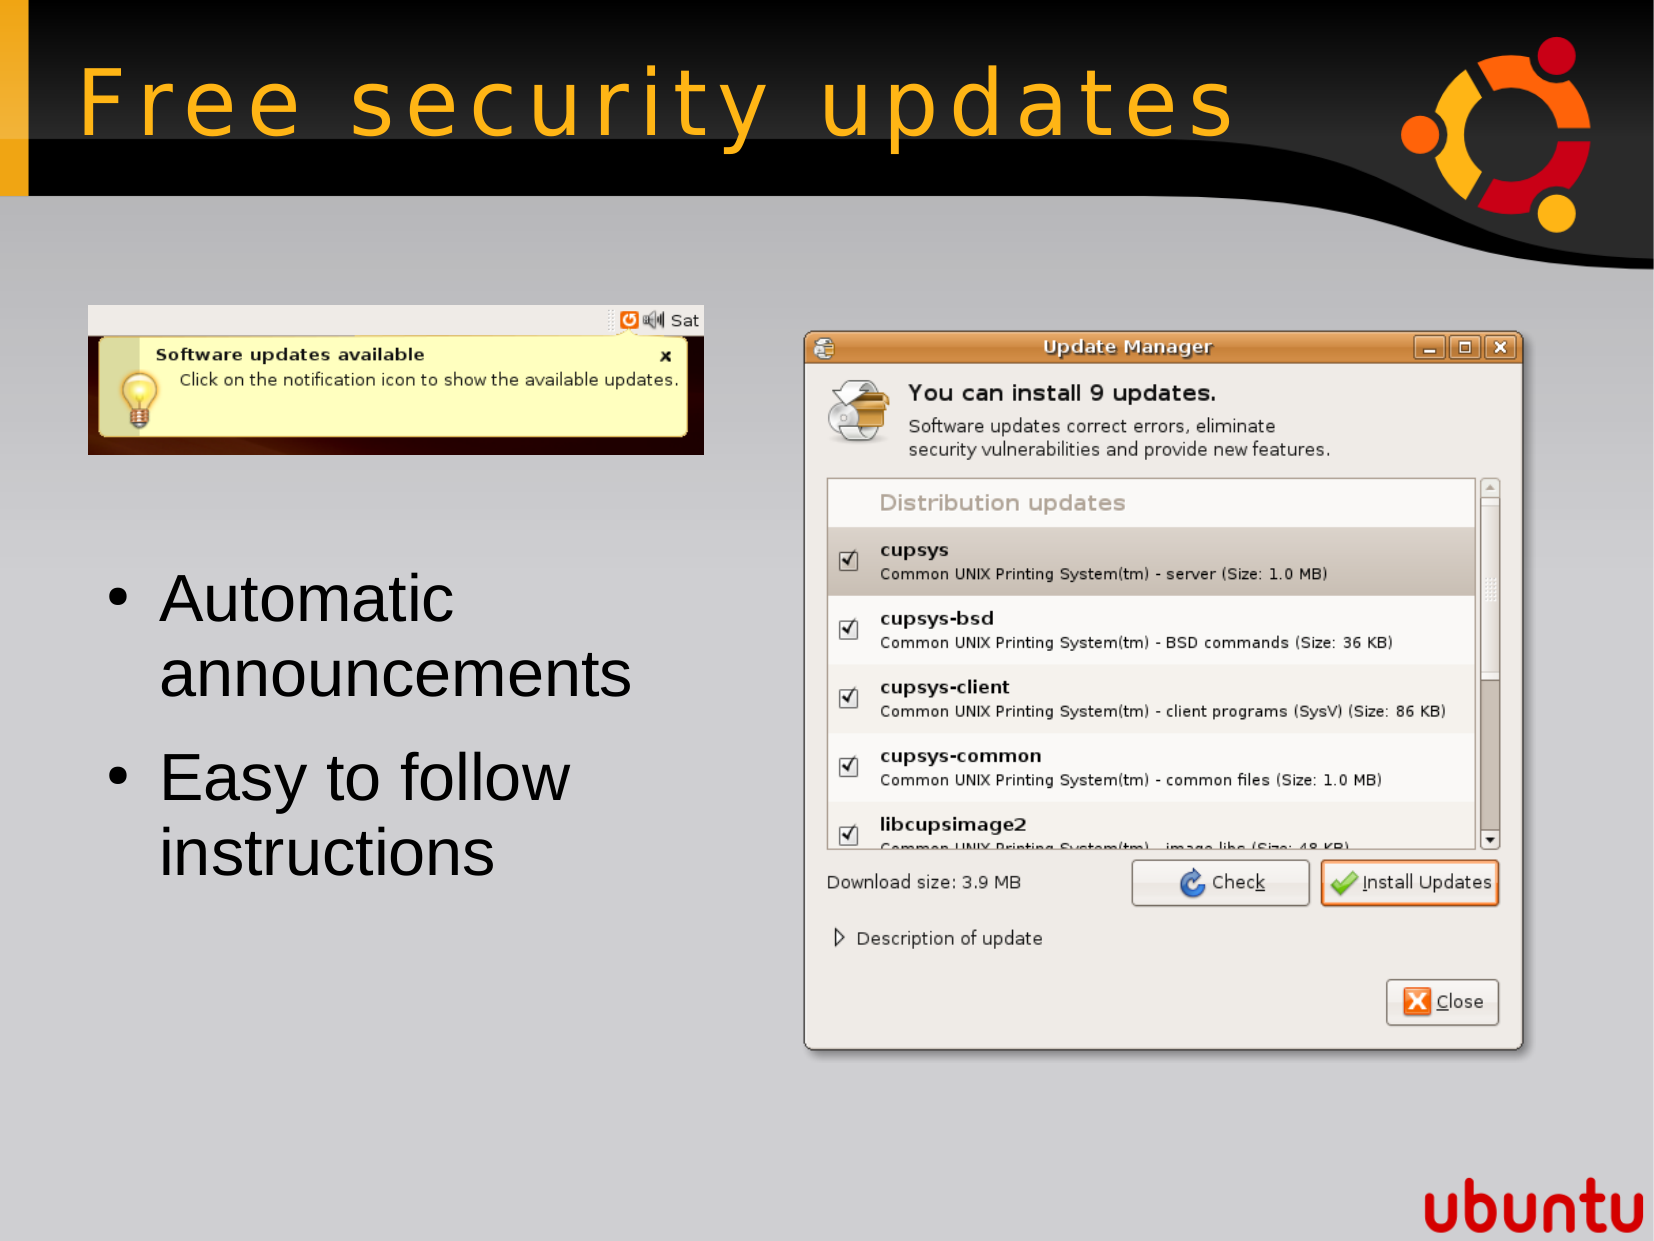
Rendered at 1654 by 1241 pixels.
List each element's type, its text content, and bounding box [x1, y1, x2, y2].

picture [0, 0, 1654, 1241]
list Automatic announcements Easy to follow instructions [88, 561, 797, 975]
title Free security updates [76, 0, 1300, 207]
